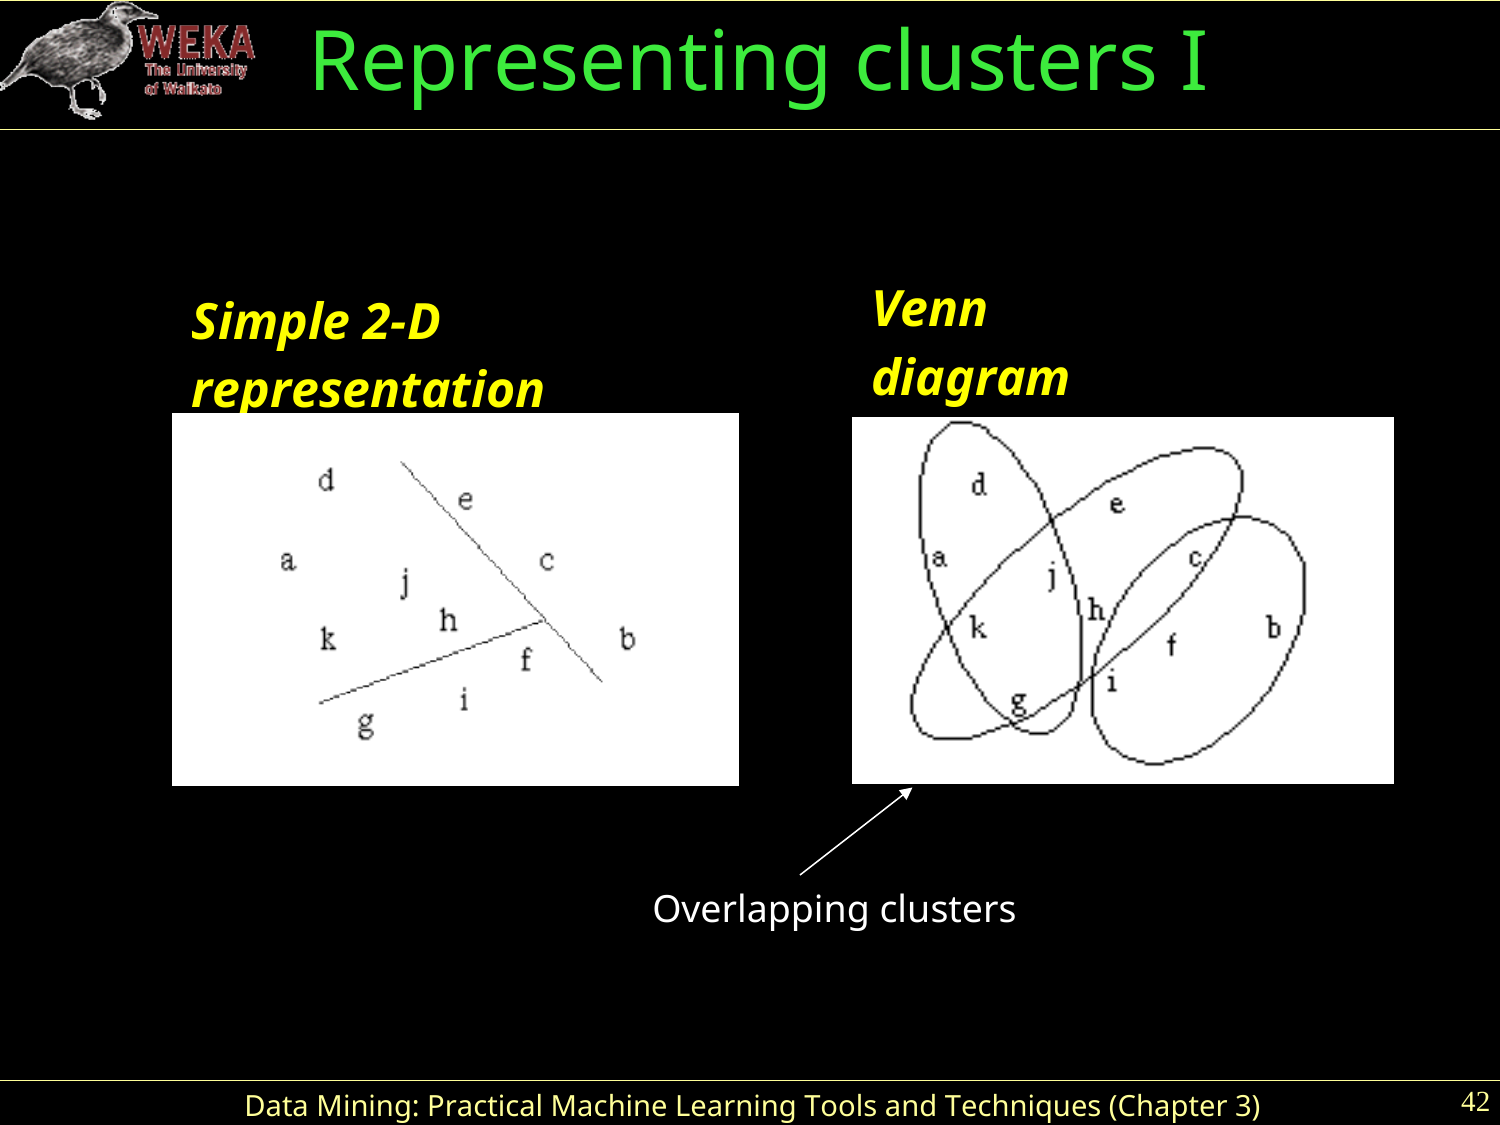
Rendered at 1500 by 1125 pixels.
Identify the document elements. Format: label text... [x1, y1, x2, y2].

picture [852, 417, 1394, 784]
text_box Venn diagram [856, 265, 1194, 417]
text_box Overlapping clusters [637, 874, 1038, 942]
picture [172, 413, 739, 786]
title Representing clusters I [59, 0, 1460, 146]
picture [0, 1, 59, 129]
text_box Simple 2-D representation [177, 277, 765, 430]
